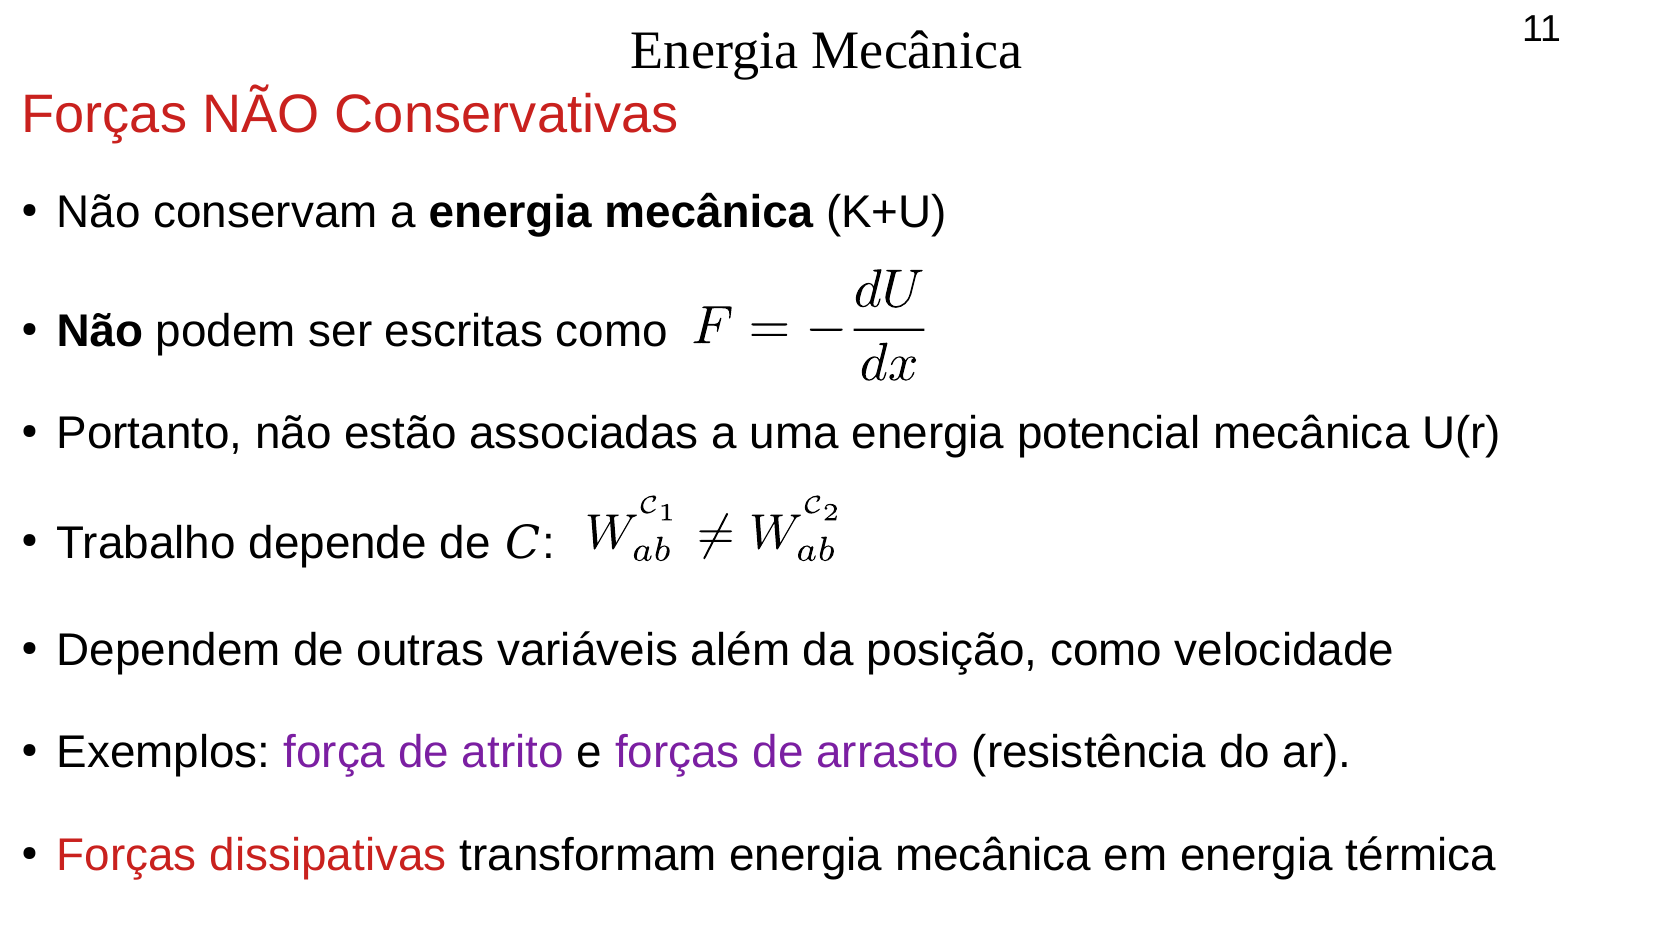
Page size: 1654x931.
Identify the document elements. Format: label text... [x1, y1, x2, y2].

picture [582, 493, 839, 564]
text_box Energia Mecânica [616, 0, 1038, 88]
picture [691, 269, 925, 381]
text_box Forças NÃO Conservativas Não conservam a energia mecânica (K+U) Não podem ser escritas como Portanto, não estão associadas a uma energia potencial mecânica U(r) Trabalho depende de 𝐶: Dependem de outras variáveis além da posição, como velocidade Exemplos: força de atrito e forças de arrasto (resistência do ar). Forças dissipativas transformam energia mecânica em energia térmica [6, 76, 1644, 877]
text_box <number> [1507, 0, 1654, 71]
